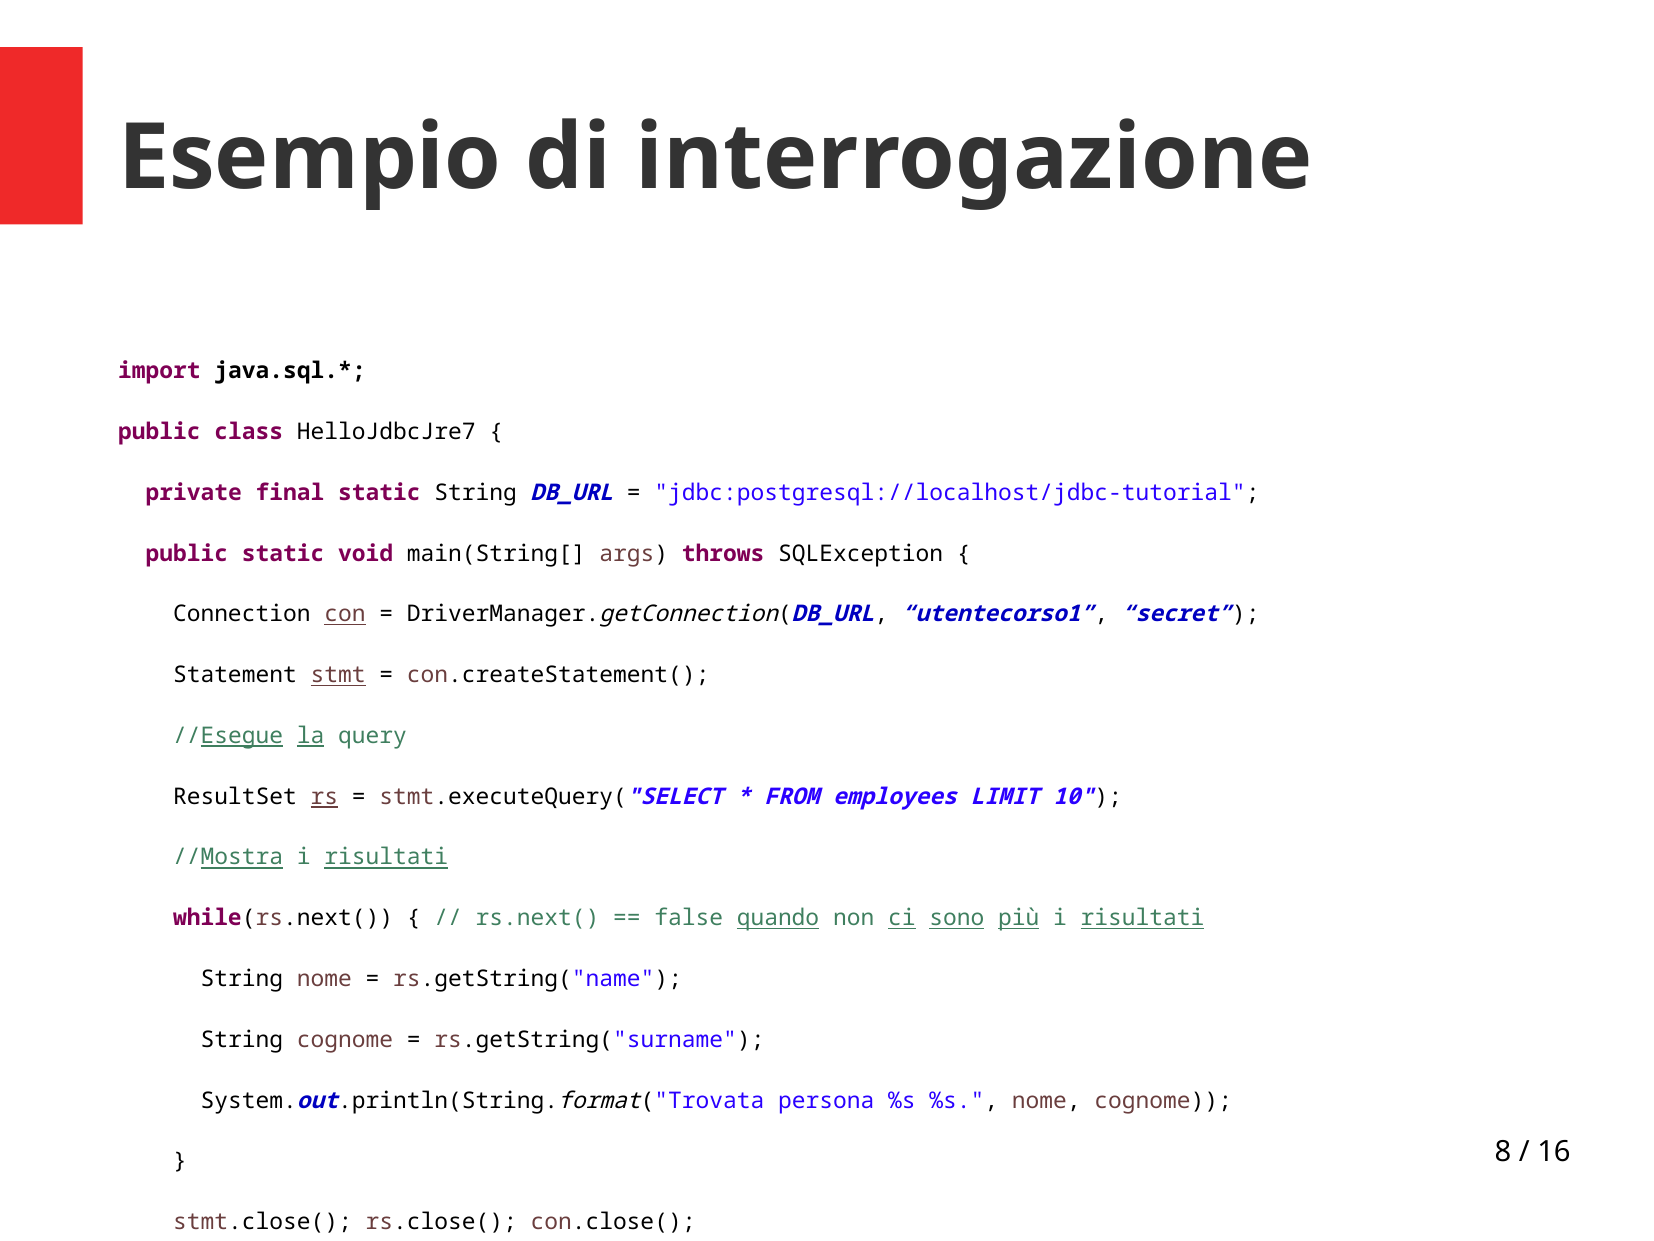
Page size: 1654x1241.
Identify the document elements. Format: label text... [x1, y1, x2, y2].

title Esempio di interrogazione [118, 49, 1571, 257]
list import java.sql.*; public class HelloJdbcJre7 { private final static String DB_URL = "jdbc:postgresql://localhost/jdbc-tutorial"; public static void main(String[] args) throws SQLException { Connection con = DriverManager.getConnection(DB_URL, “utentecorso1”, “secret”); Statement stmt = con.createStatement(); //Esegue la query ResultSet rs = stmt.executeQuery("SELECT * FROM employees LIMIT 10"); //Mostra i risultati while(rs.next()) { // rs.next() == false quando non ci sono più i risultati String nome = rs.getString("name"); String cognome = rs.getString("surname"); System.out.println(String.format("Trovata persona %s %s.", nome, cognome)); } stmt.close(); rs.close(); con.close(); } [118, 354, 1536, 1074]
